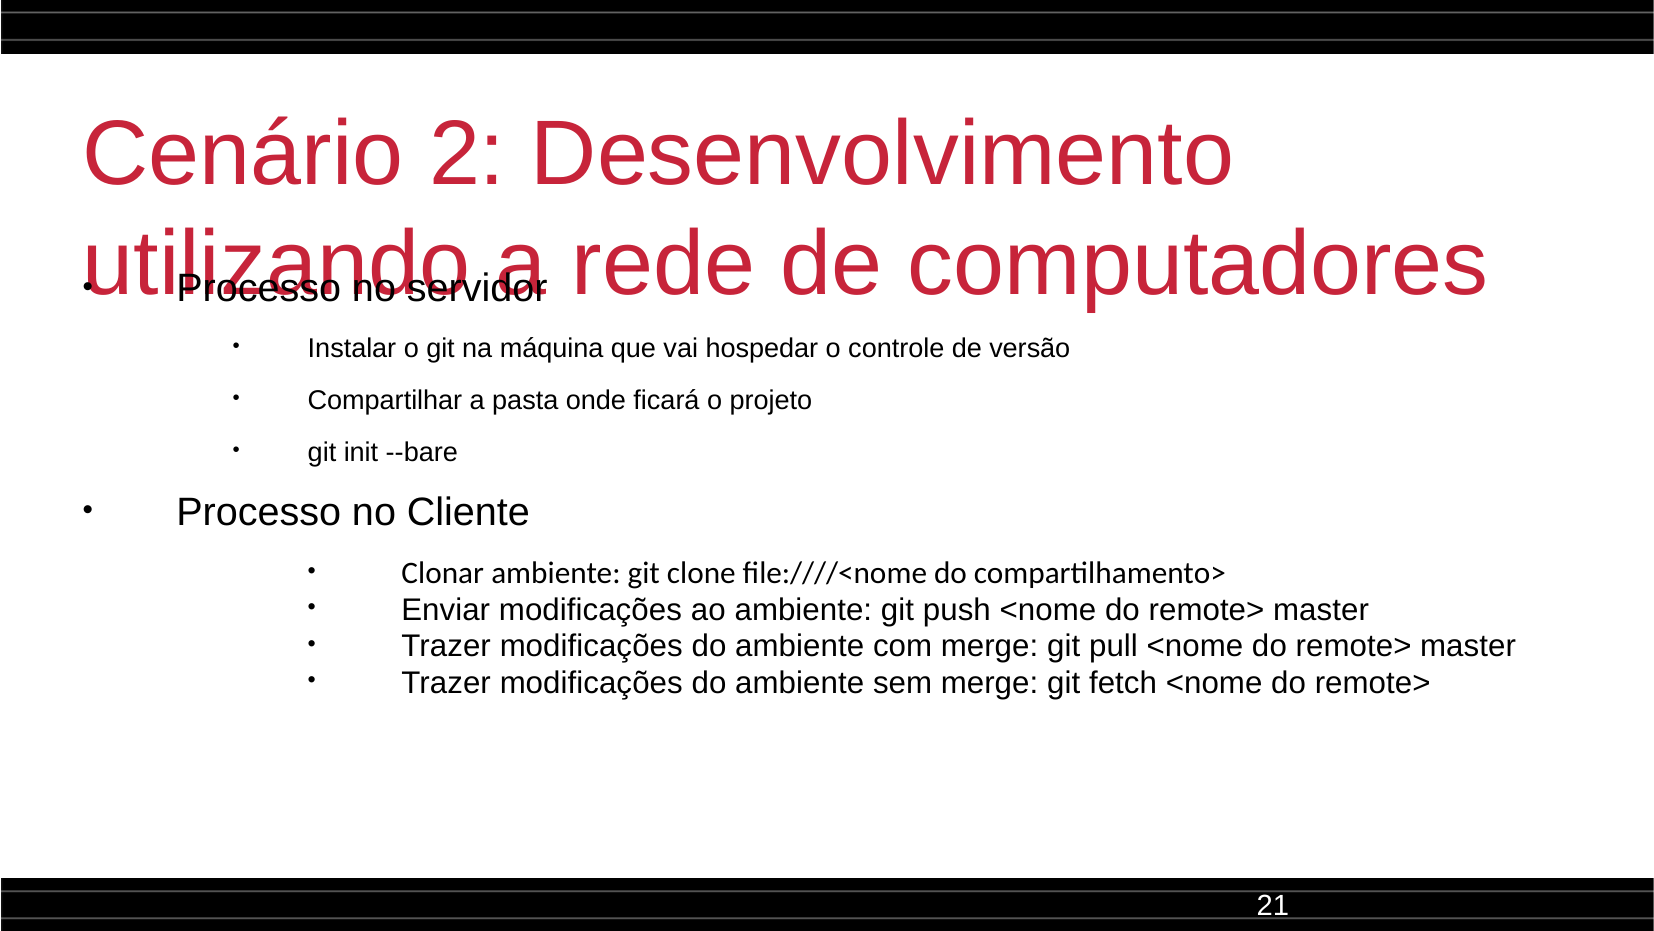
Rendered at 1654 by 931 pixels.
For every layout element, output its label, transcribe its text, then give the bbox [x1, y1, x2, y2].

list Processo no servidor Instalar o git na máquina que vai hospedar o controle de versão Compartilhar a pasta onde ficará o projeto git init --bare Processo no Cliente Clonar ambiente: git clone file:////<nome do compartilhamento> Enviar modificações ao ambiente: git push <nome do remote> master Trazer modificações do ambiente com merge: git pull <nome do remote> master Trazer modificações do ambiente sem merge: git fetch <nome do remote> [82, 271, 1571, 758]
title Cenário 2: Desenvolvimento utilizando a rede de computadores [82, 92, 1571, 249]
